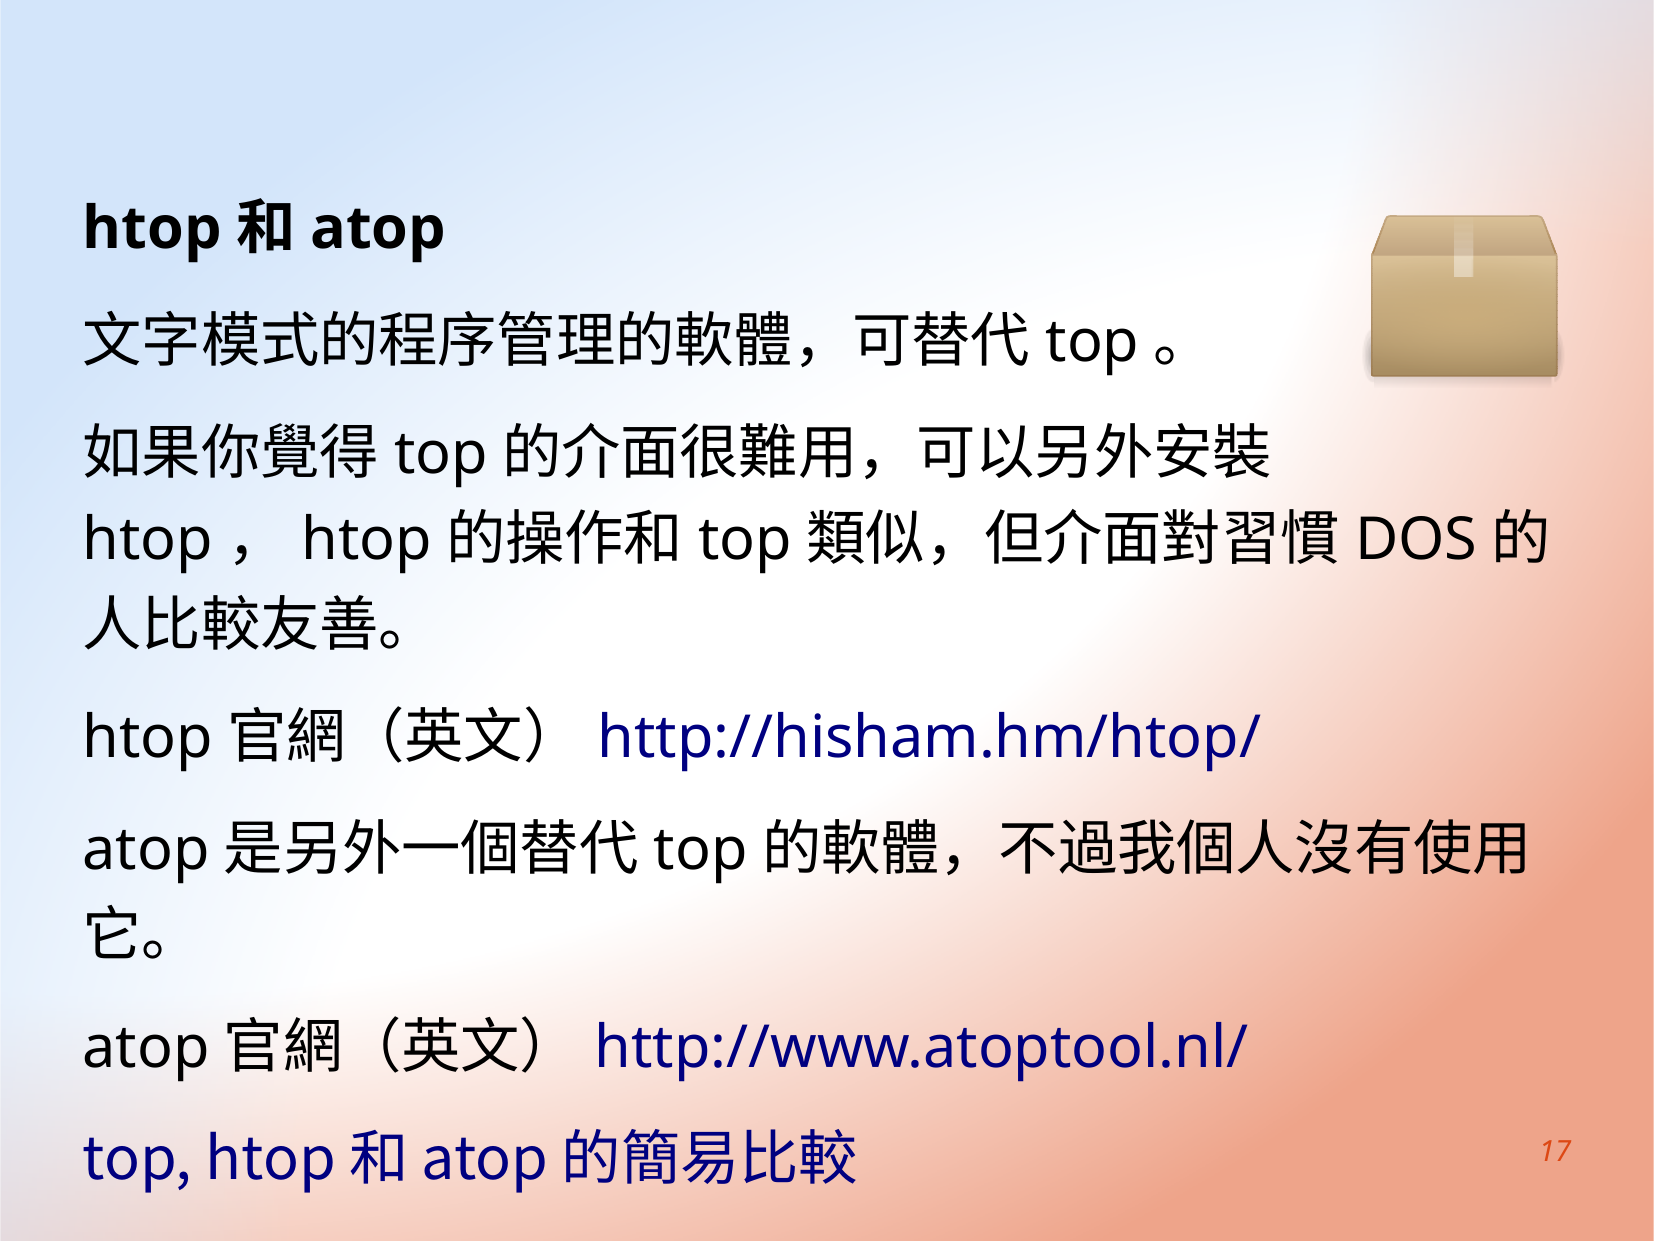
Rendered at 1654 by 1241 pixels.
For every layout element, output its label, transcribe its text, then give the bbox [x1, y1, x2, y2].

list htop和atop 文字模式的程序管理的軟體，可替代top。 如果你覺得top的介面很難用，可以另外安裝htop，htop的操作和top類似，但介面對習慣DOS的人比較友善。 htop官網（英文）http://hisham.hm/htop/ atop是另外一個替代top的軟體，不過我個人沒有使用它。 atop官網（英文）http://www.atoptool.nl/ top, htop 和 atop 的簡易比較 [82, 180, 1571, 1201]
picture [0, 0, 1654, 1241]
